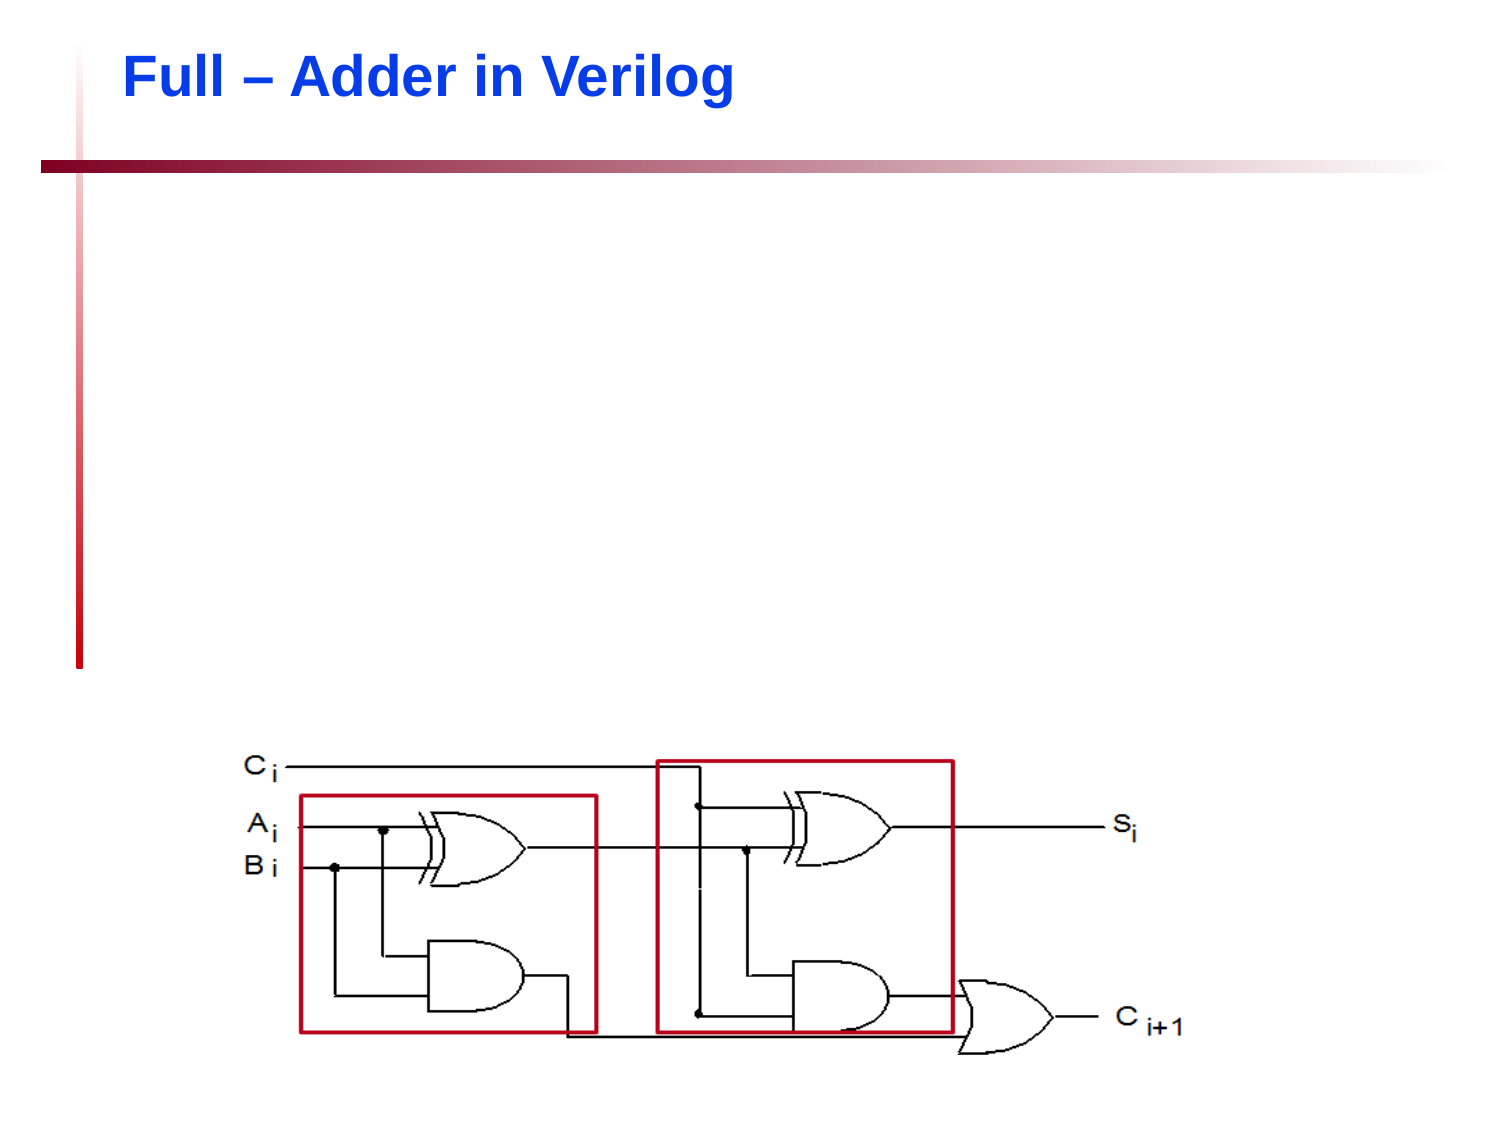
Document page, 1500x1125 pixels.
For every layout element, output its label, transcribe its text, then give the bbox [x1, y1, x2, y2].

title Full – Adder in Verilog [112, 43, 1400, 240]
picture [171, 708, 1231, 1087]
